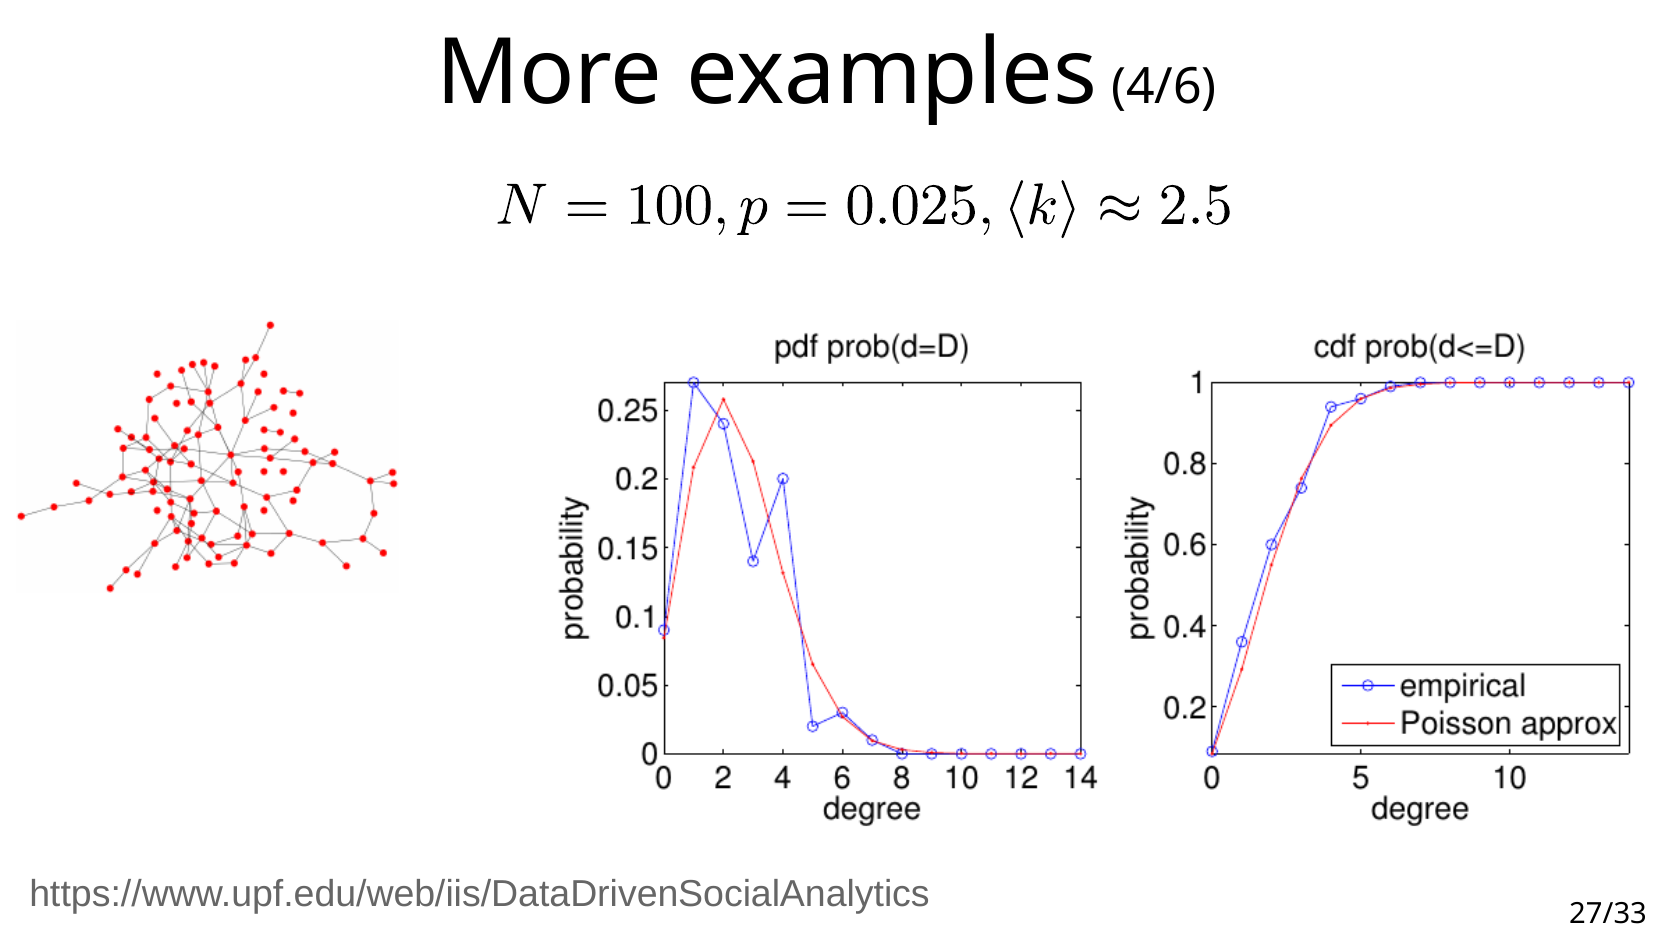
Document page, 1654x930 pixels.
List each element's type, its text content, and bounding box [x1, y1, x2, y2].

picture [0, 297, 1653, 847]
text_box https://www.upf.edu/web/iis/DataDrivenSocialAnalytics [14, 864, 1051, 922]
text_box [495, 180, 1233, 239]
title More examples (4/6) [82, 1, 1571, 135]
